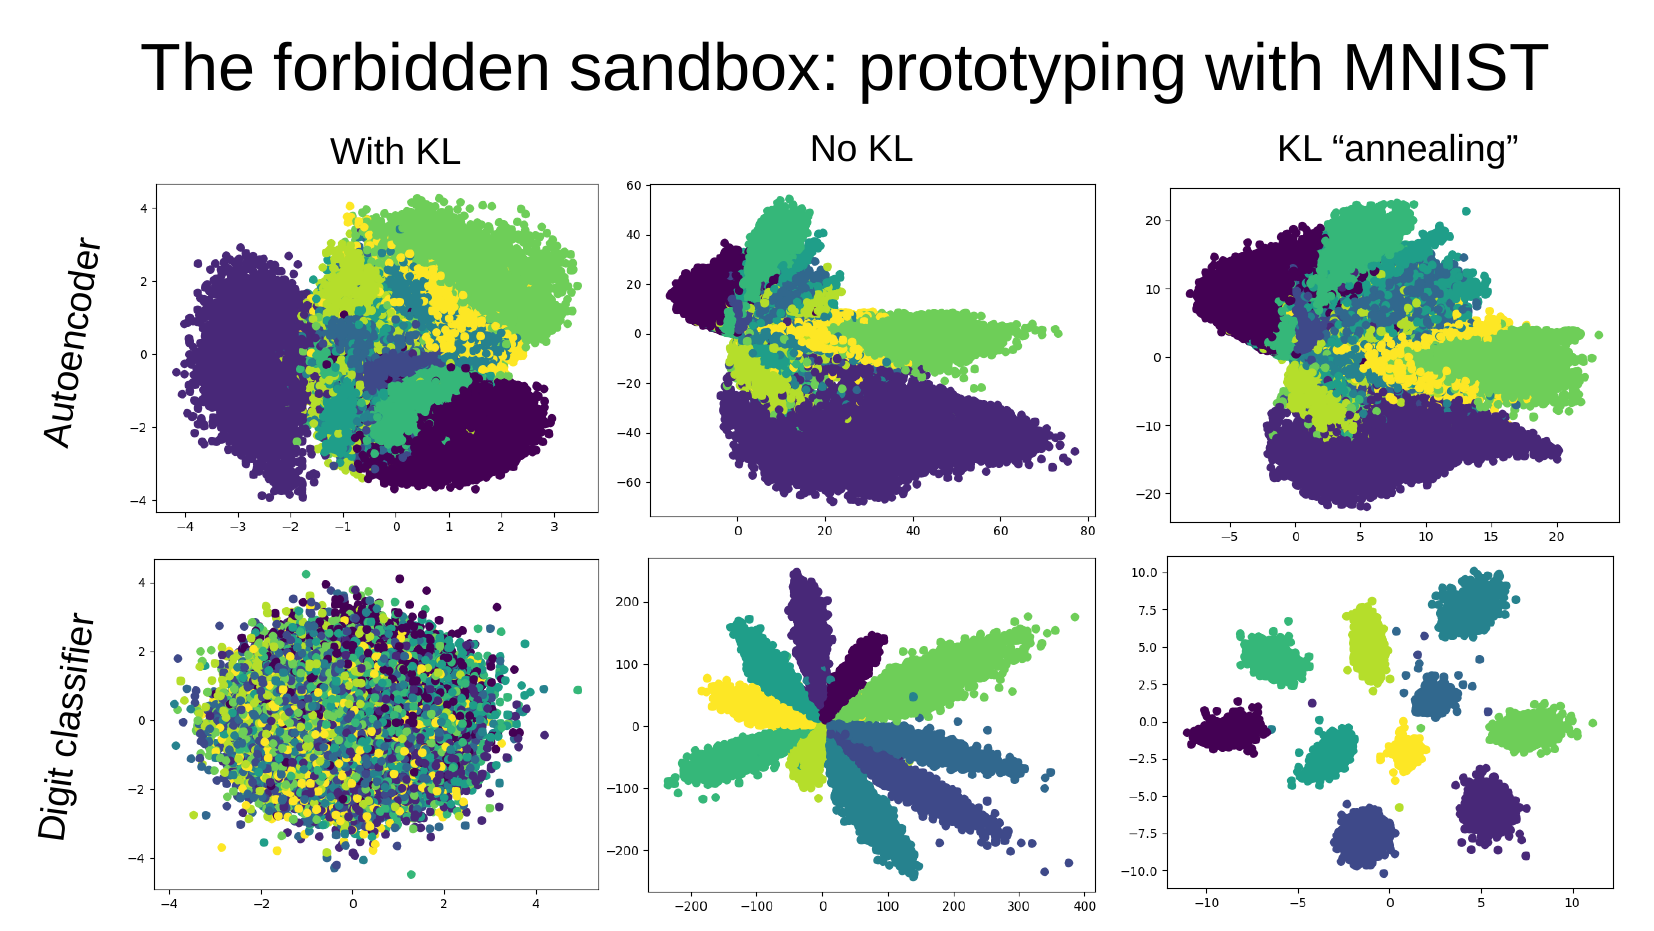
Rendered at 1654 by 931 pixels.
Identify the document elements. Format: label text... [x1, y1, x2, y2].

text_box KL “annealing” [1262, 120, 1563, 173]
text_box Autoencoder [24, 210, 120, 467]
text_box Digit classifier [20, 584, 116, 861]
text_box No KL [795, 120, 976, 173]
text_box With KL [315, 123, 496, 168]
title The forbidden sandbox: prototyping with MNIST [101, 15, 1591, 121]
picture [1116, 173, 1636, 916]
picture [120, 168, 1111, 921]
